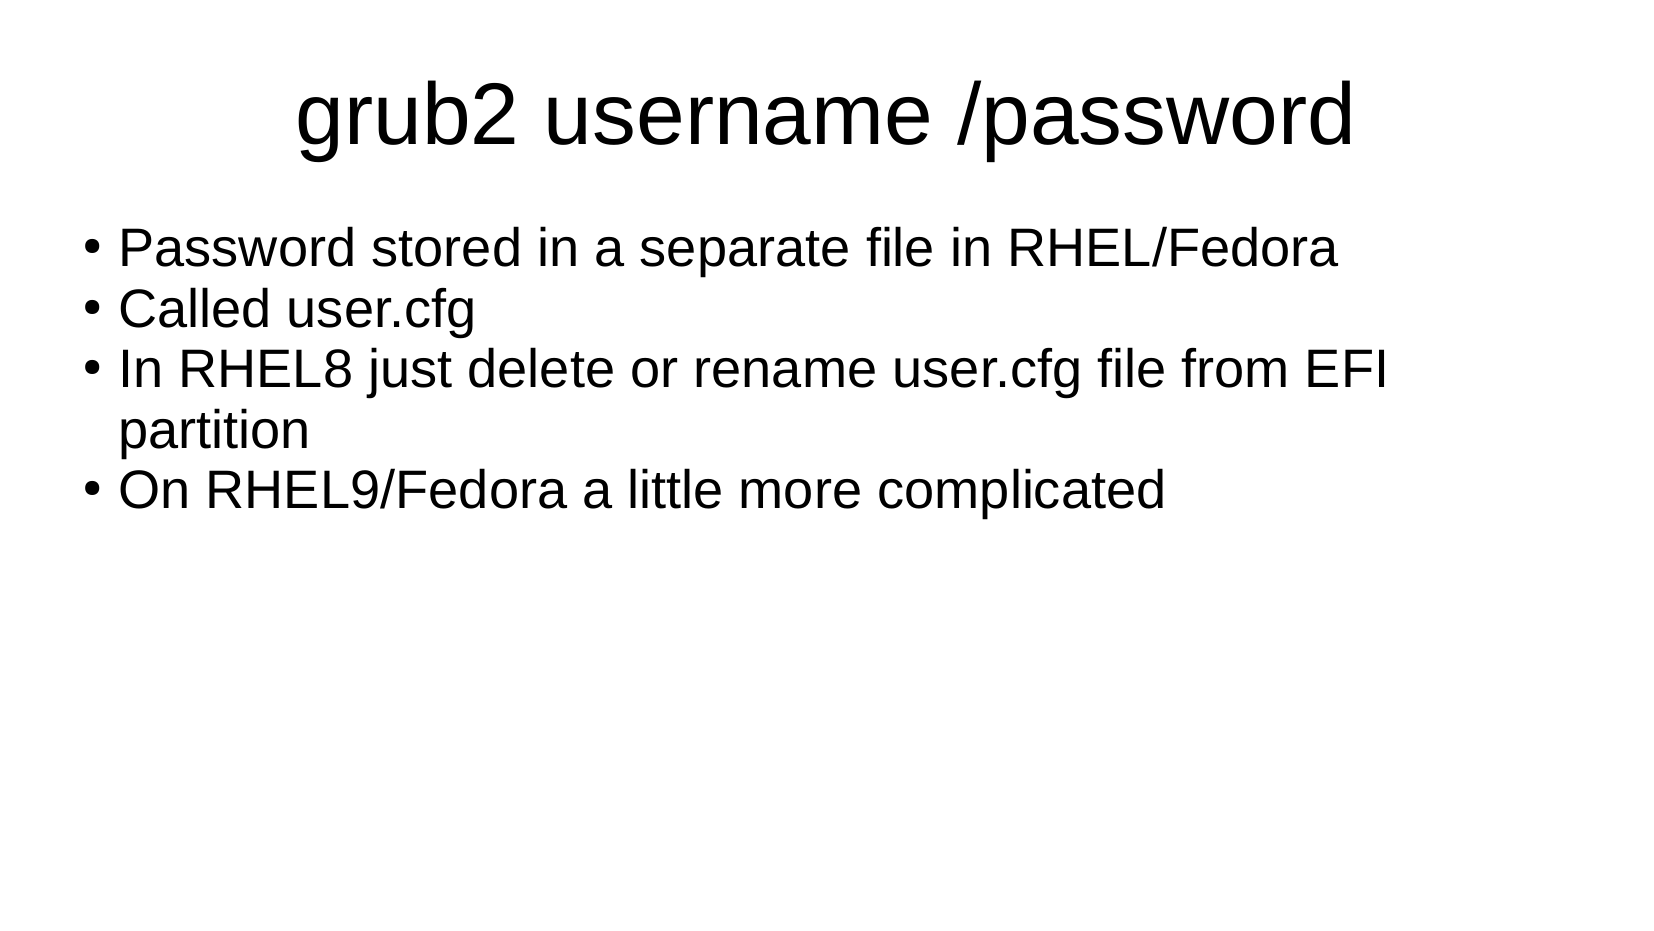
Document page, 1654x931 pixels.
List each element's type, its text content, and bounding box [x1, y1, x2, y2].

title grub2 username /password [82, 37, 1571, 193]
subtitle Password stored in a separate file in RHEL/Fedora Called user.cfg In RHEL8 just delete or rename user.cfg file from EFI partition On RHEL9/Fedora a little more complicated [82, 217, 1571, 521]
